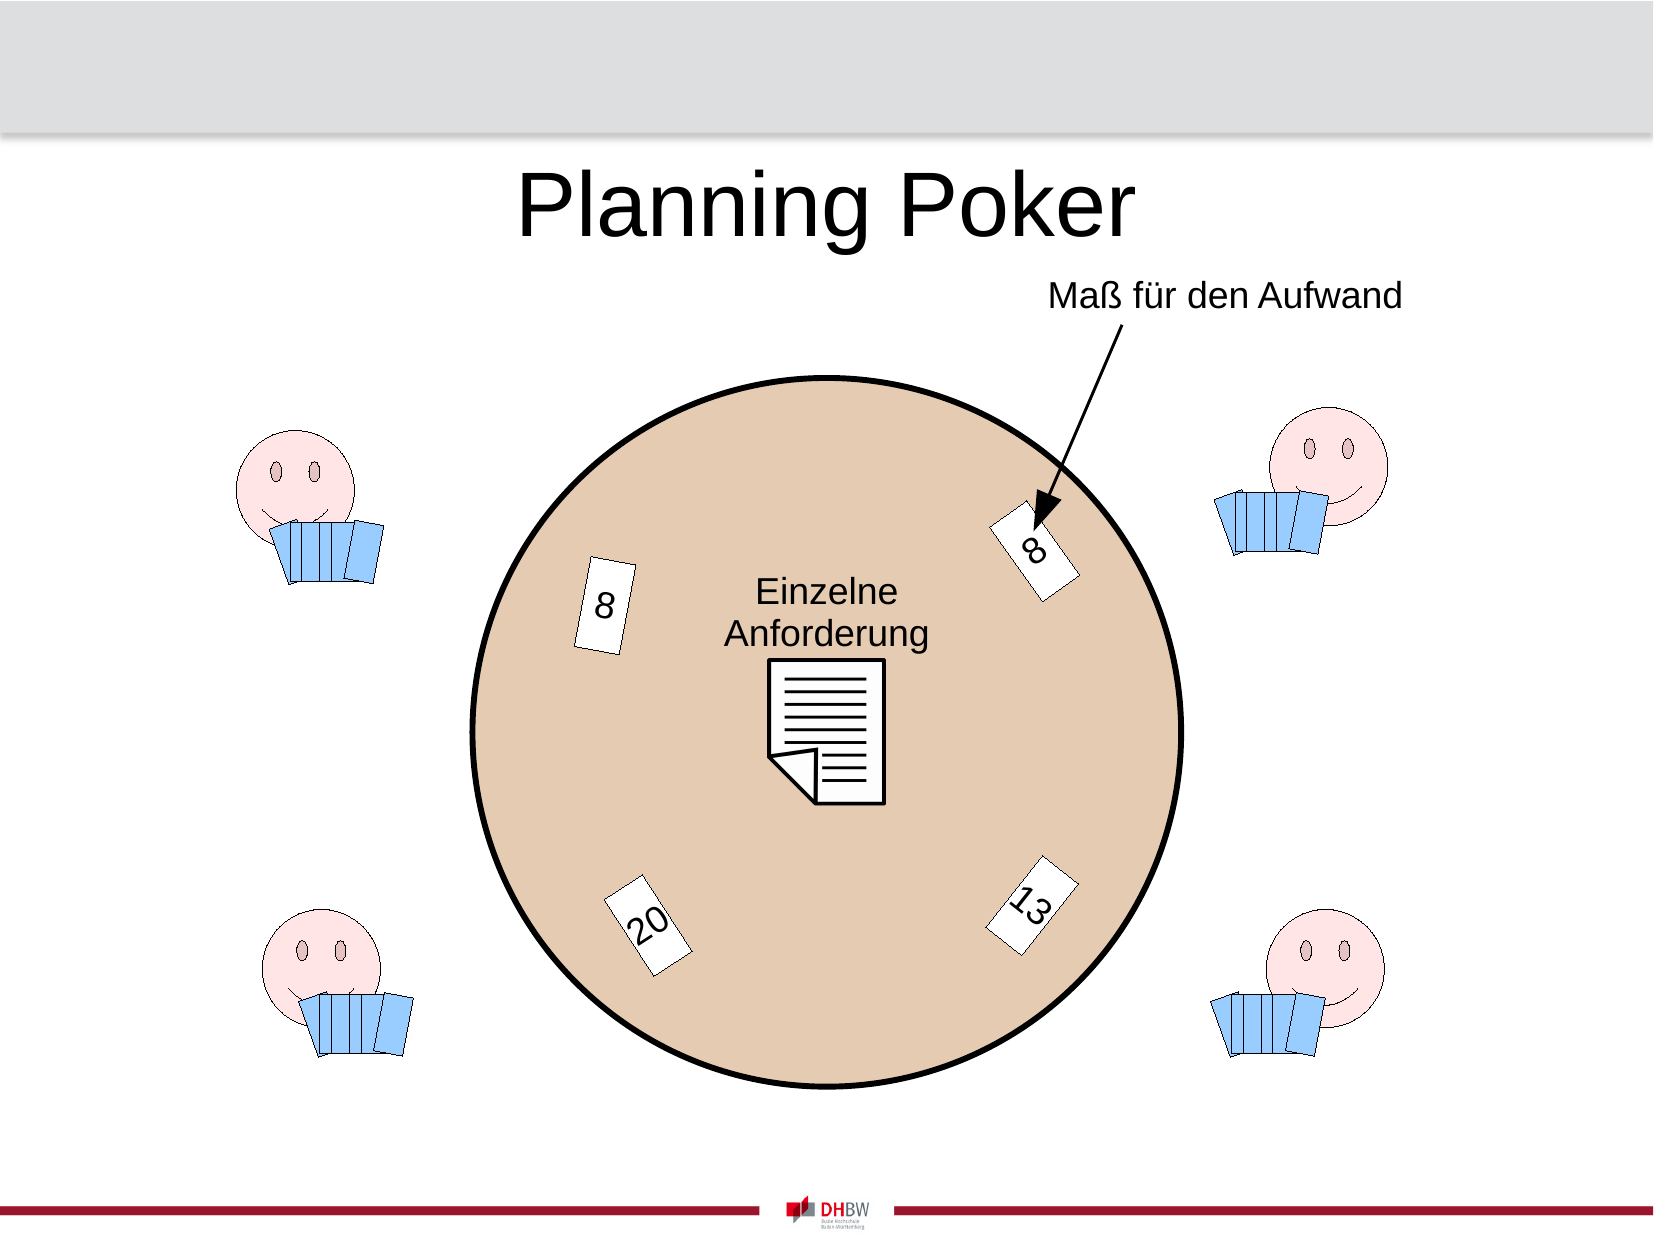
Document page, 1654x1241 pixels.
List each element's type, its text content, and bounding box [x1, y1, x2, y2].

text_box [1214, 407, 1388, 556]
text_box 8 [574, 556, 636, 655]
title Planning Poker [82, 147, 1571, 257]
text_box [236, 430, 384, 585]
text_box 13 [985, 855, 1079, 956]
text_box [262, 909, 414, 1058]
text_box [472, 377, 1182, 1087]
text_box [1210, 909, 1385, 1058]
text_box 8 [989, 500, 1080, 602]
text_box 20 [604, 874, 693, 977]
picture [0, 1, 1654, 1237]
text_box Maß für den Aufwand [1033, 265, 1418, 325]
